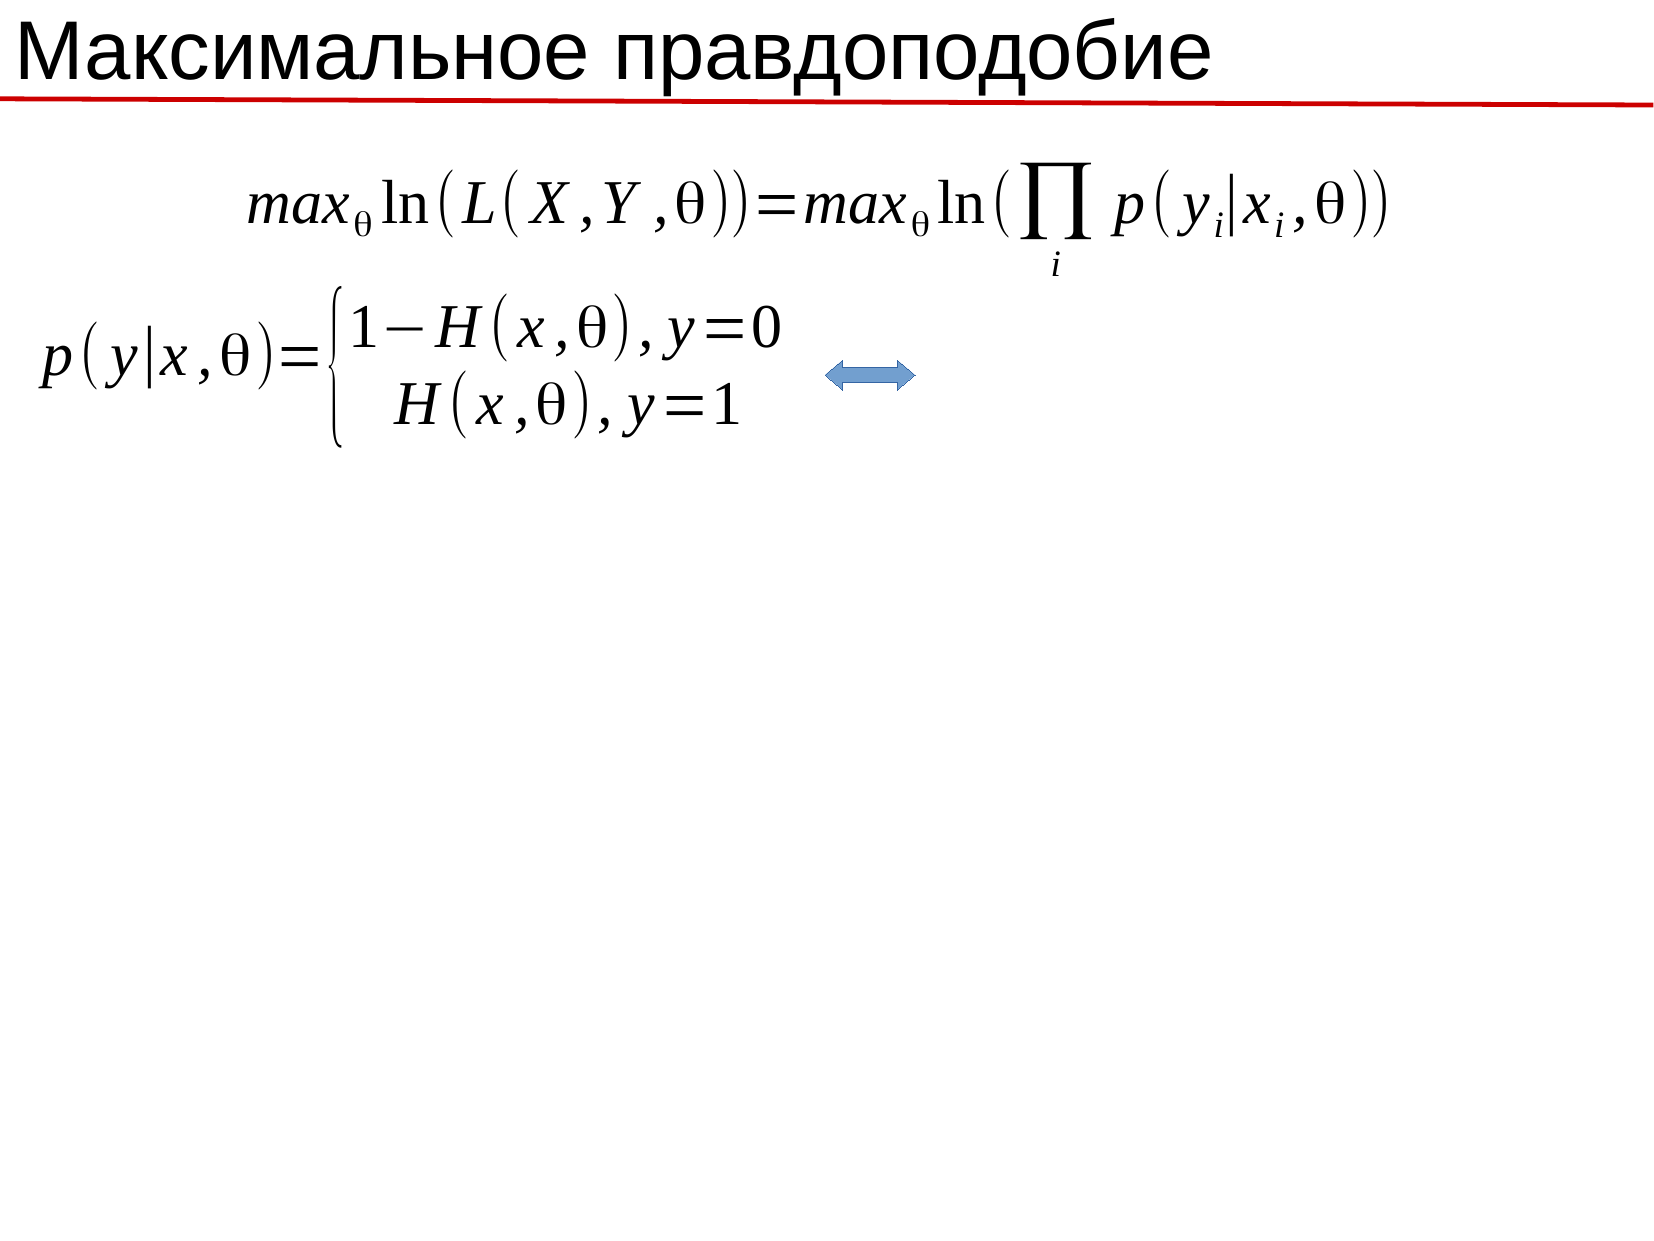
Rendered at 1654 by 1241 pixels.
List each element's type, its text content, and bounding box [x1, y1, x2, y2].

chart [30, 158, 1398, 451]
text_box [825, 360, 916, 391]
text_box Максимальное правдоподобие [0, 0, 1231, 106]
